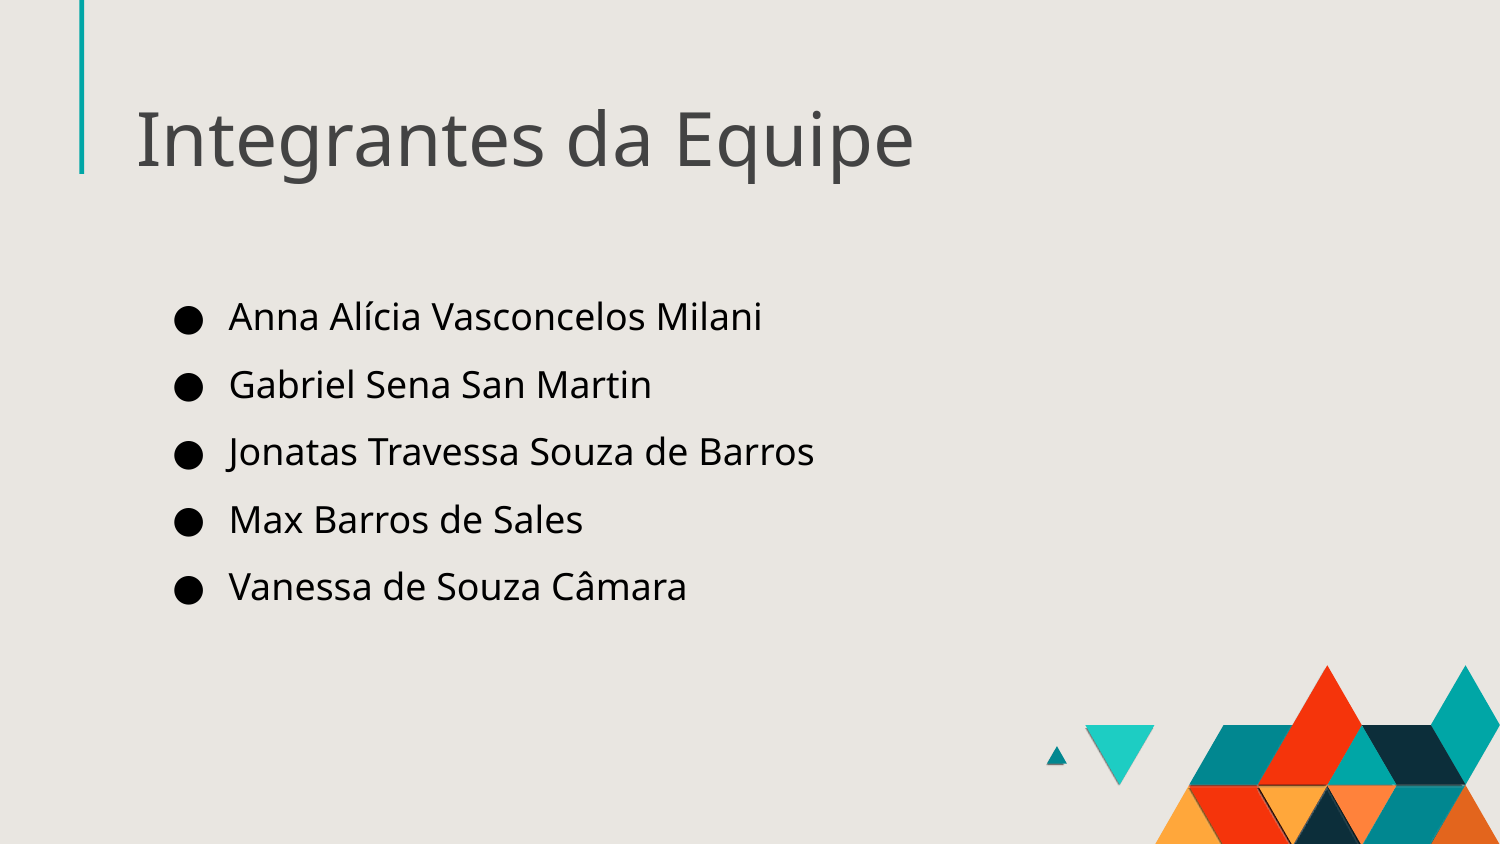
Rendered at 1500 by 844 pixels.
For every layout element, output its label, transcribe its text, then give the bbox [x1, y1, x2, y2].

text_box Anna Alícia Vasconcelos Milani Gabriel Sena San Martin Jonatas Travessa Souza de Barros Max Barros de Sales Vanessa de Souza Câmara [138, 255, 1433, 699]
title Integrantes da Equipe [121, 101, 1450, 197]
